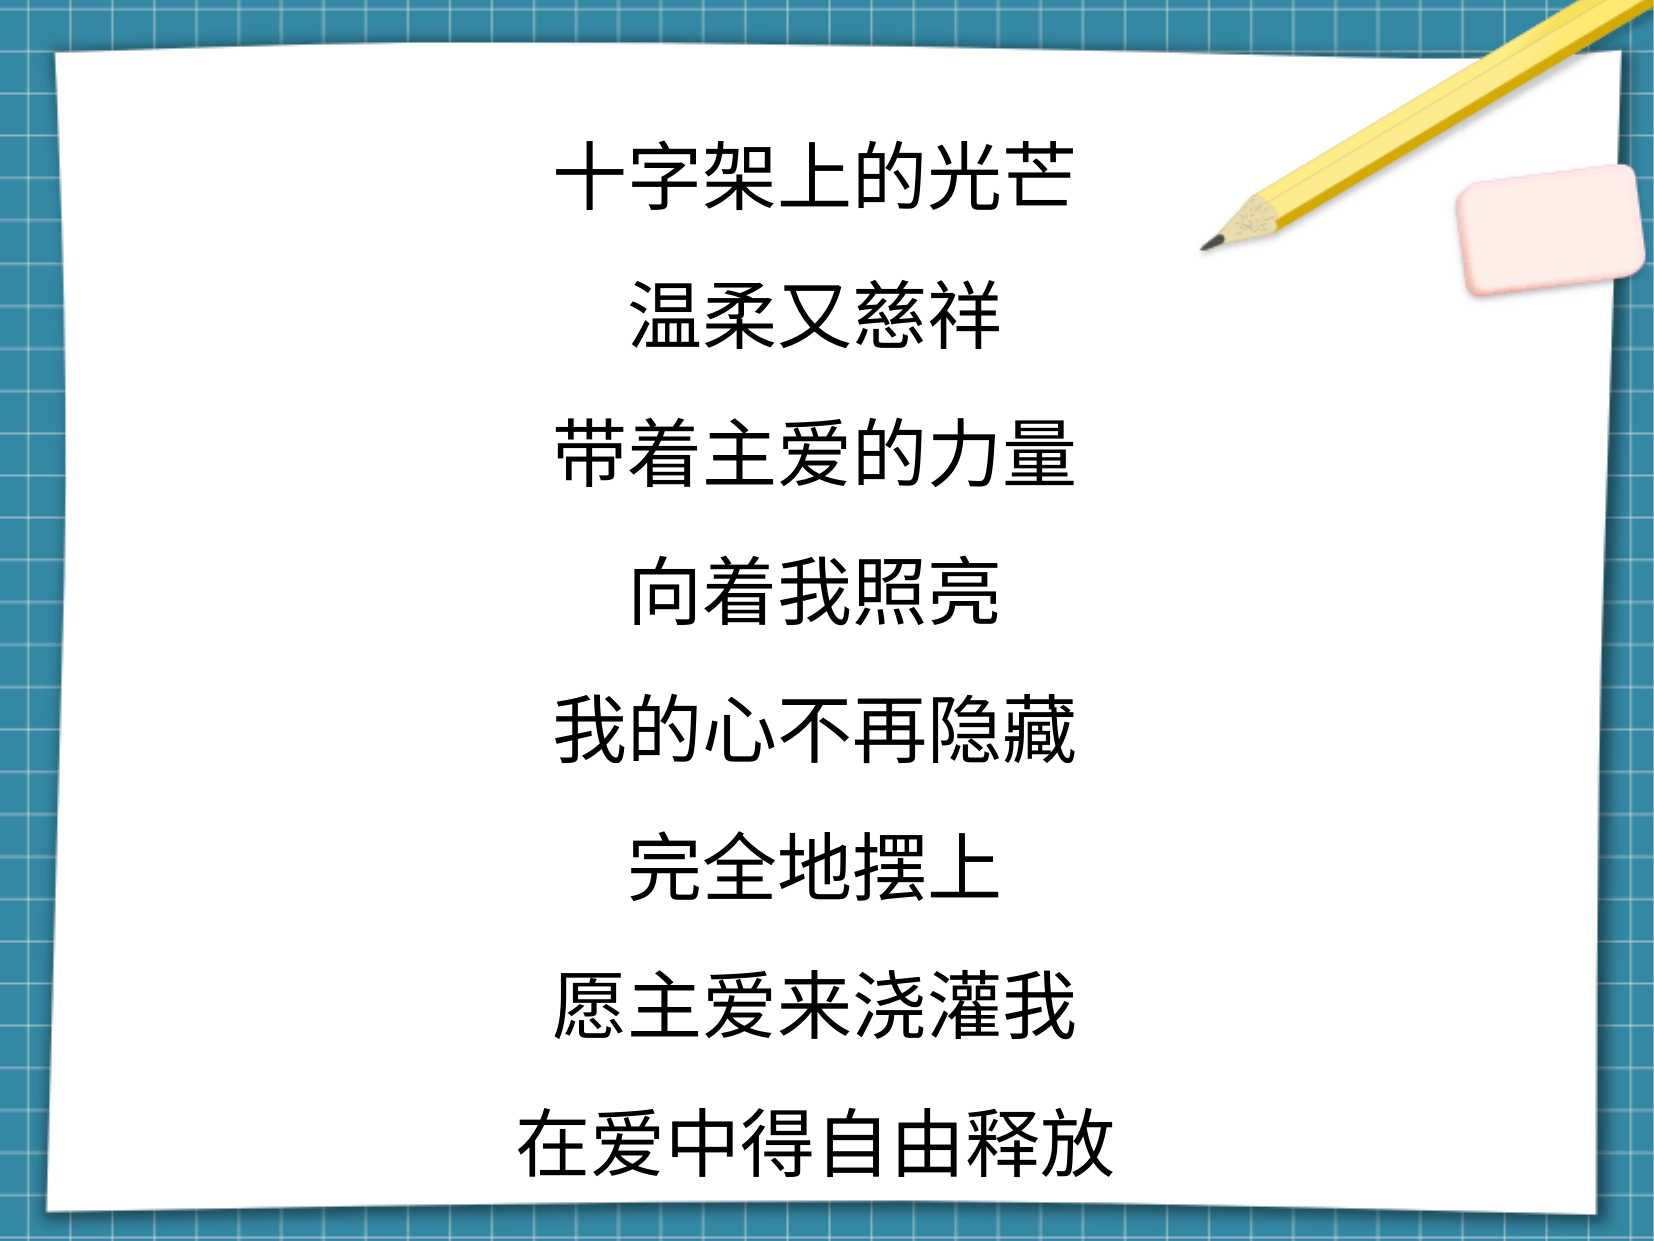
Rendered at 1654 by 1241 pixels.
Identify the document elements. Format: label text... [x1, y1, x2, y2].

picture [0, 0, 1654, 1241]
text_box 十字架上的光芒 温柔又慈祥 带着主爱的力量 向着我照亮 我的心不再隐藏 完全地摆上 愿主爱来浇灌我 在爱中得自由释放 [118, 118, 1512, 1241]
